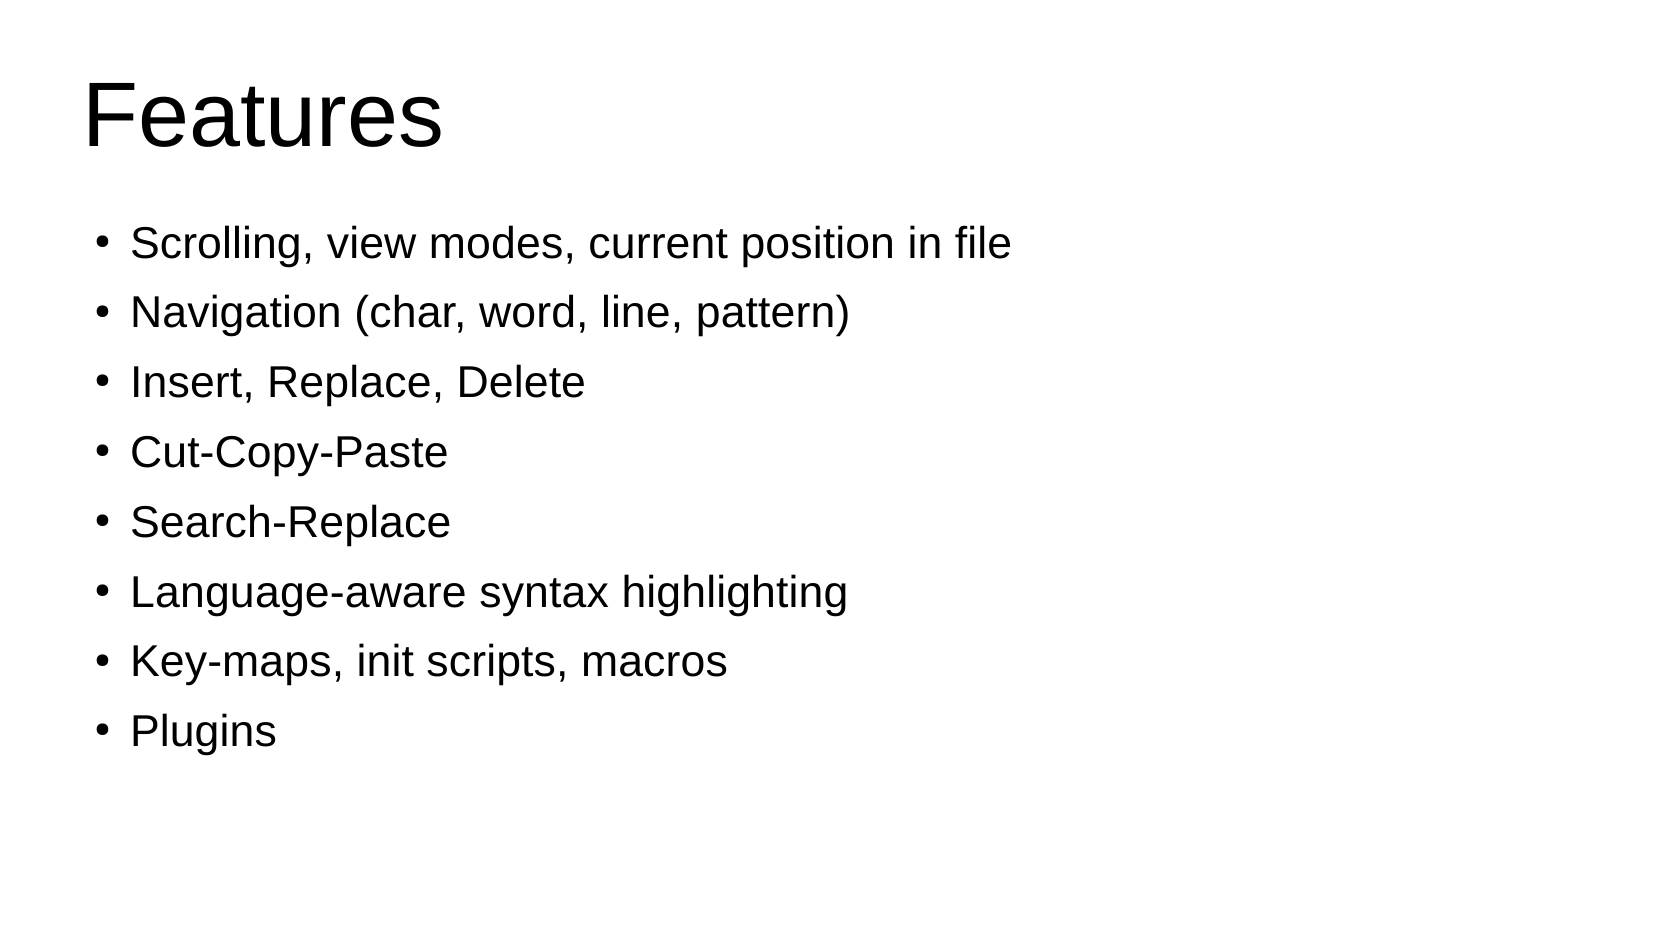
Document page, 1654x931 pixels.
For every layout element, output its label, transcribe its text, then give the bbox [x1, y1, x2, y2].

list Scrolling, view modes, current position in file Navigation (char, word, line, pattern) Insert, Replace, Delete Cut-Copy-Paste Search-Replace Language-aware syntax highlighting Key-maps, init scripts, macros Plugins [82, 217, 1571, 758]
title Features [82, 37, 1571, 193]
